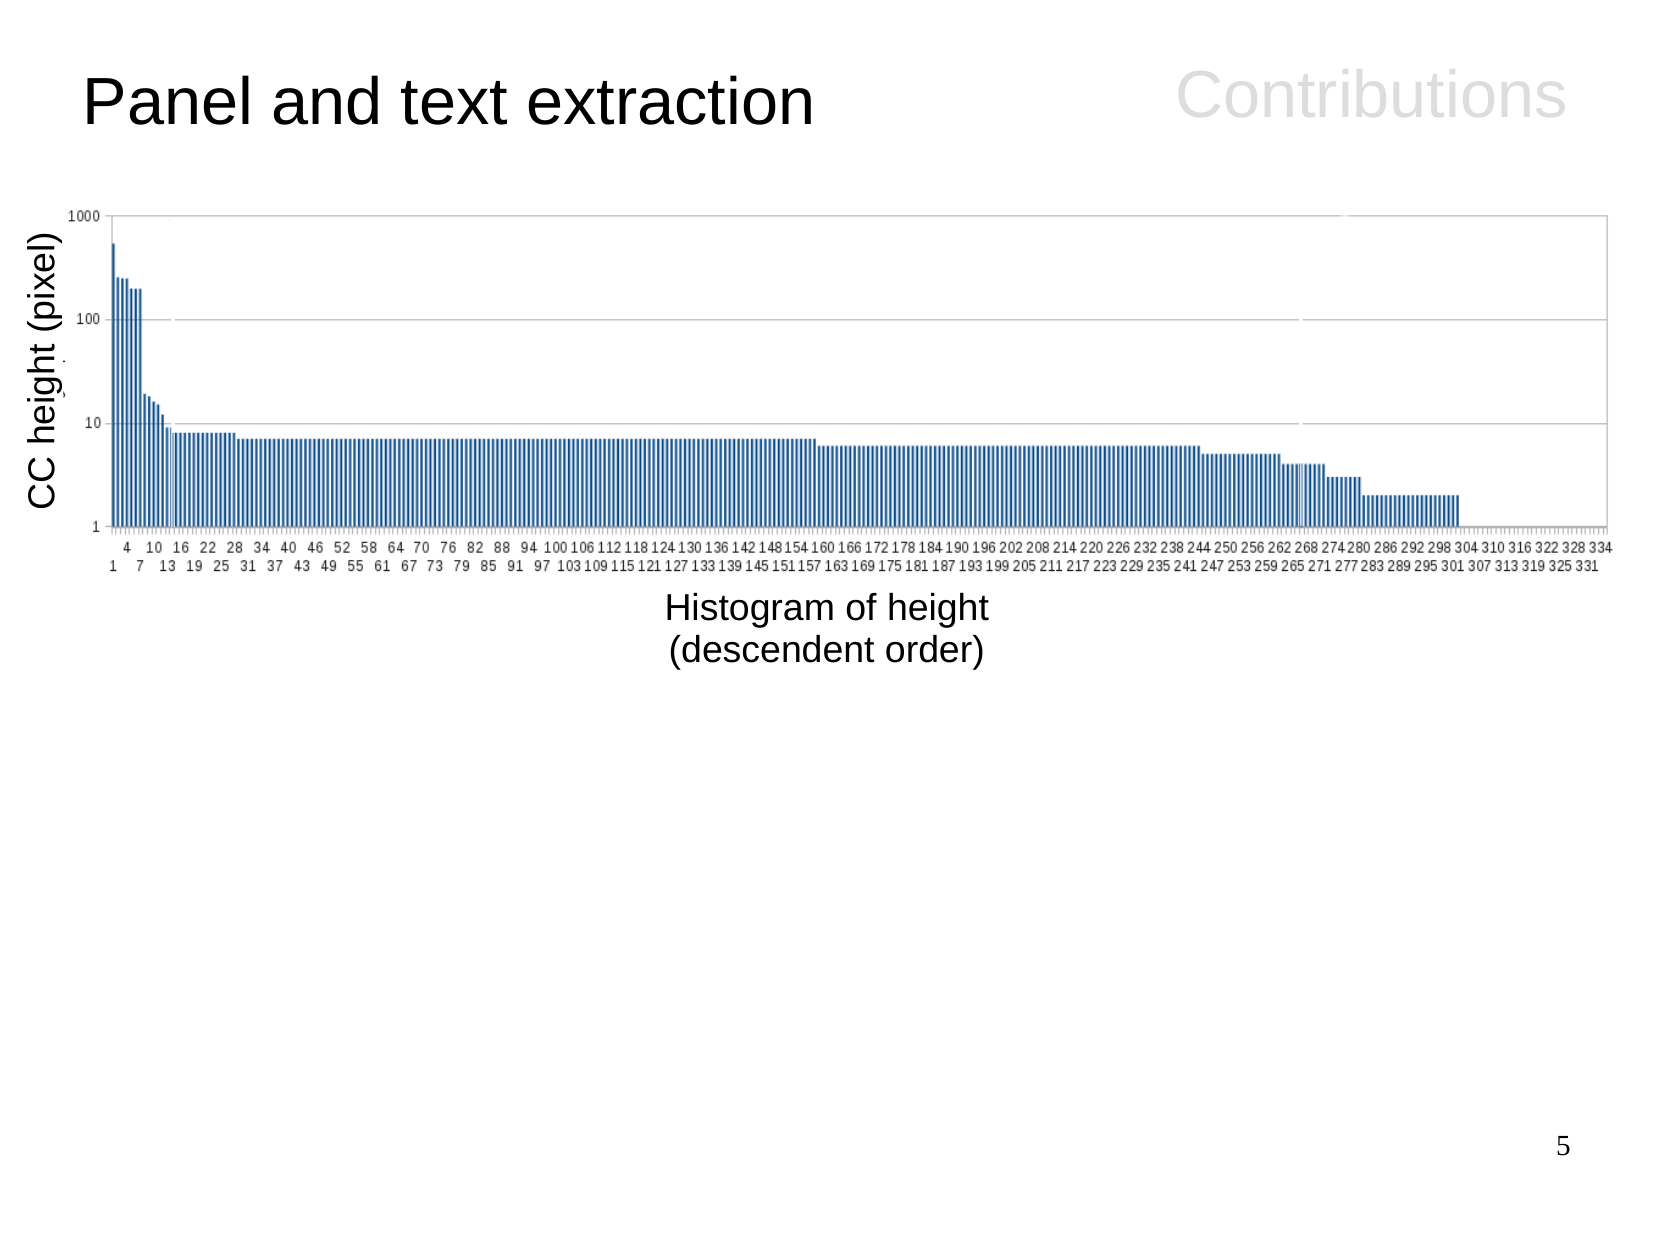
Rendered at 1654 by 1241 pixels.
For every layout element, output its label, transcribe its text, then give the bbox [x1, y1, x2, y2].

text_box CC height (pixel) [12, 193, 70, 549]
text_box Histogram of height (descendent order) [602, 578, 1052, 678]
title Panel and text extraction [82, 49, 1571, 154]
picture [63, 208, 1616, 579]
